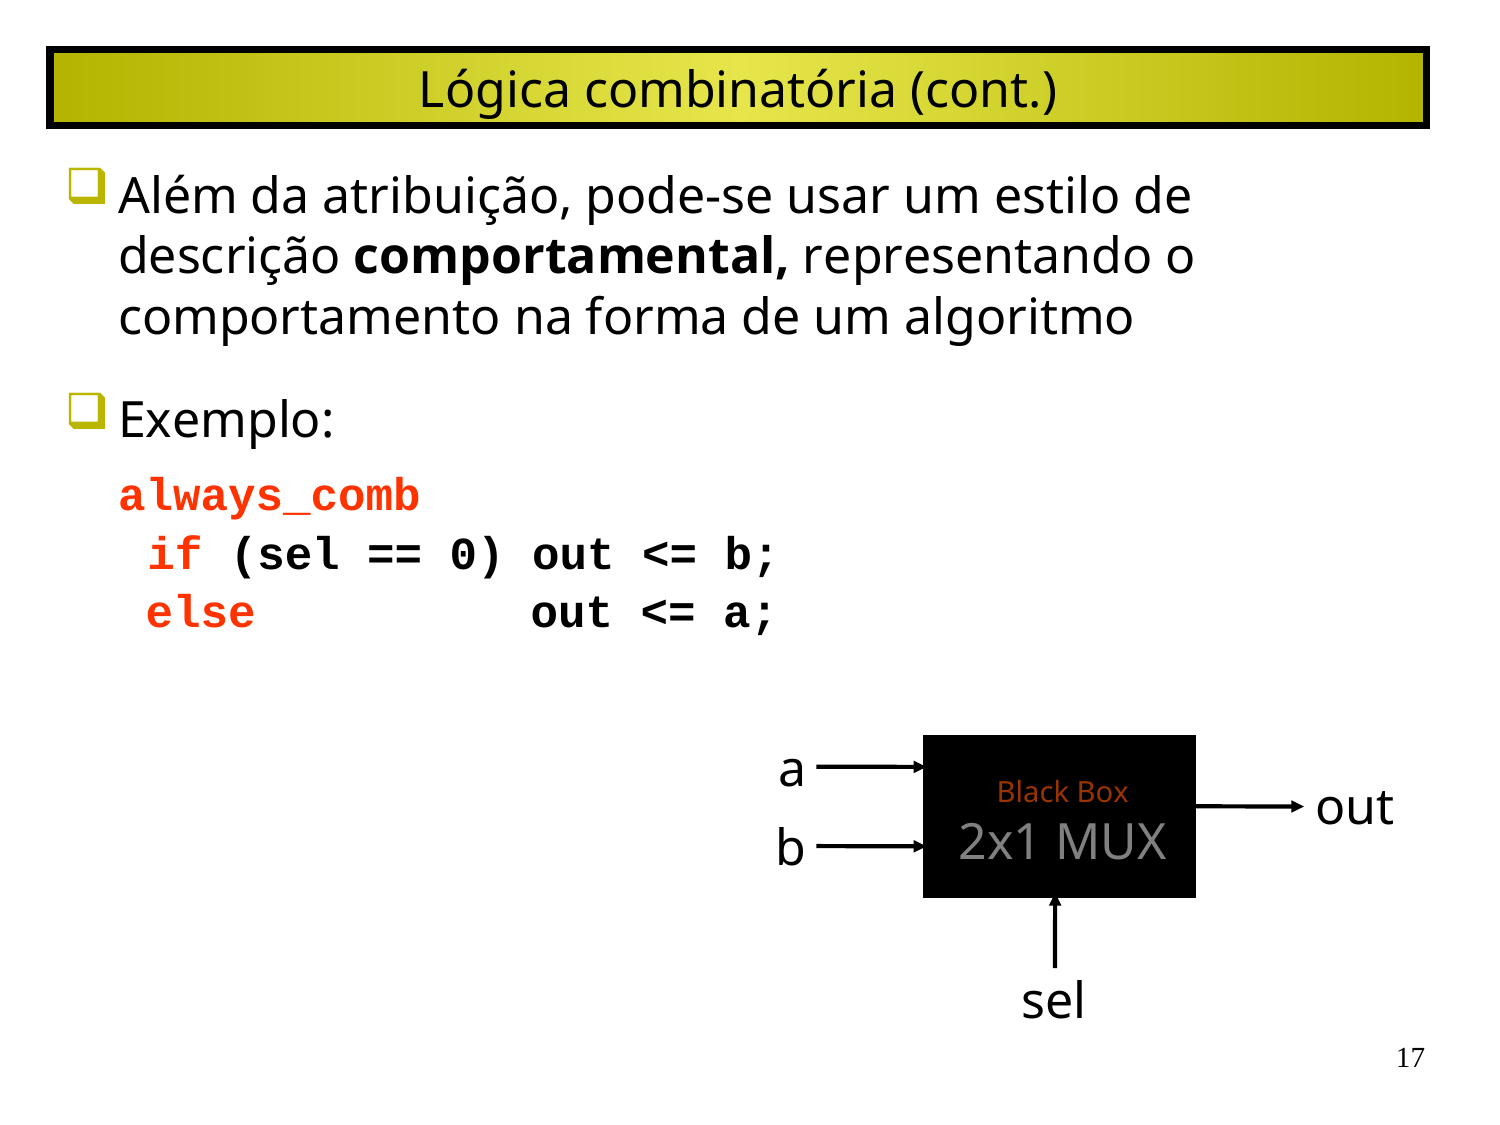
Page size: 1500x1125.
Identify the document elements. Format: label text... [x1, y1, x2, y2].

text_box sel [1006, 960, 1102, 1037]
text_box [925, 736, 1194, 896]
text_box Black Box 2x1 MUX [944, 765, 1182, 877]
title Lógica combinatória (cont.)‏ [49, 49, 1427, 124]
text_box a [763, 728, 822, 805]
text_box out [1300, 766, 1410, 843]
text_box b [760, 807, 822, 884]
list Além da atribuição, pode-se usar um estilo de descrição comportamental, representando o comportamento na forma de um algoritmo Exemplo: always_comb if (sel == 0)‏ out <= b; else out <= a; [49, 124, 1427, 1038]
